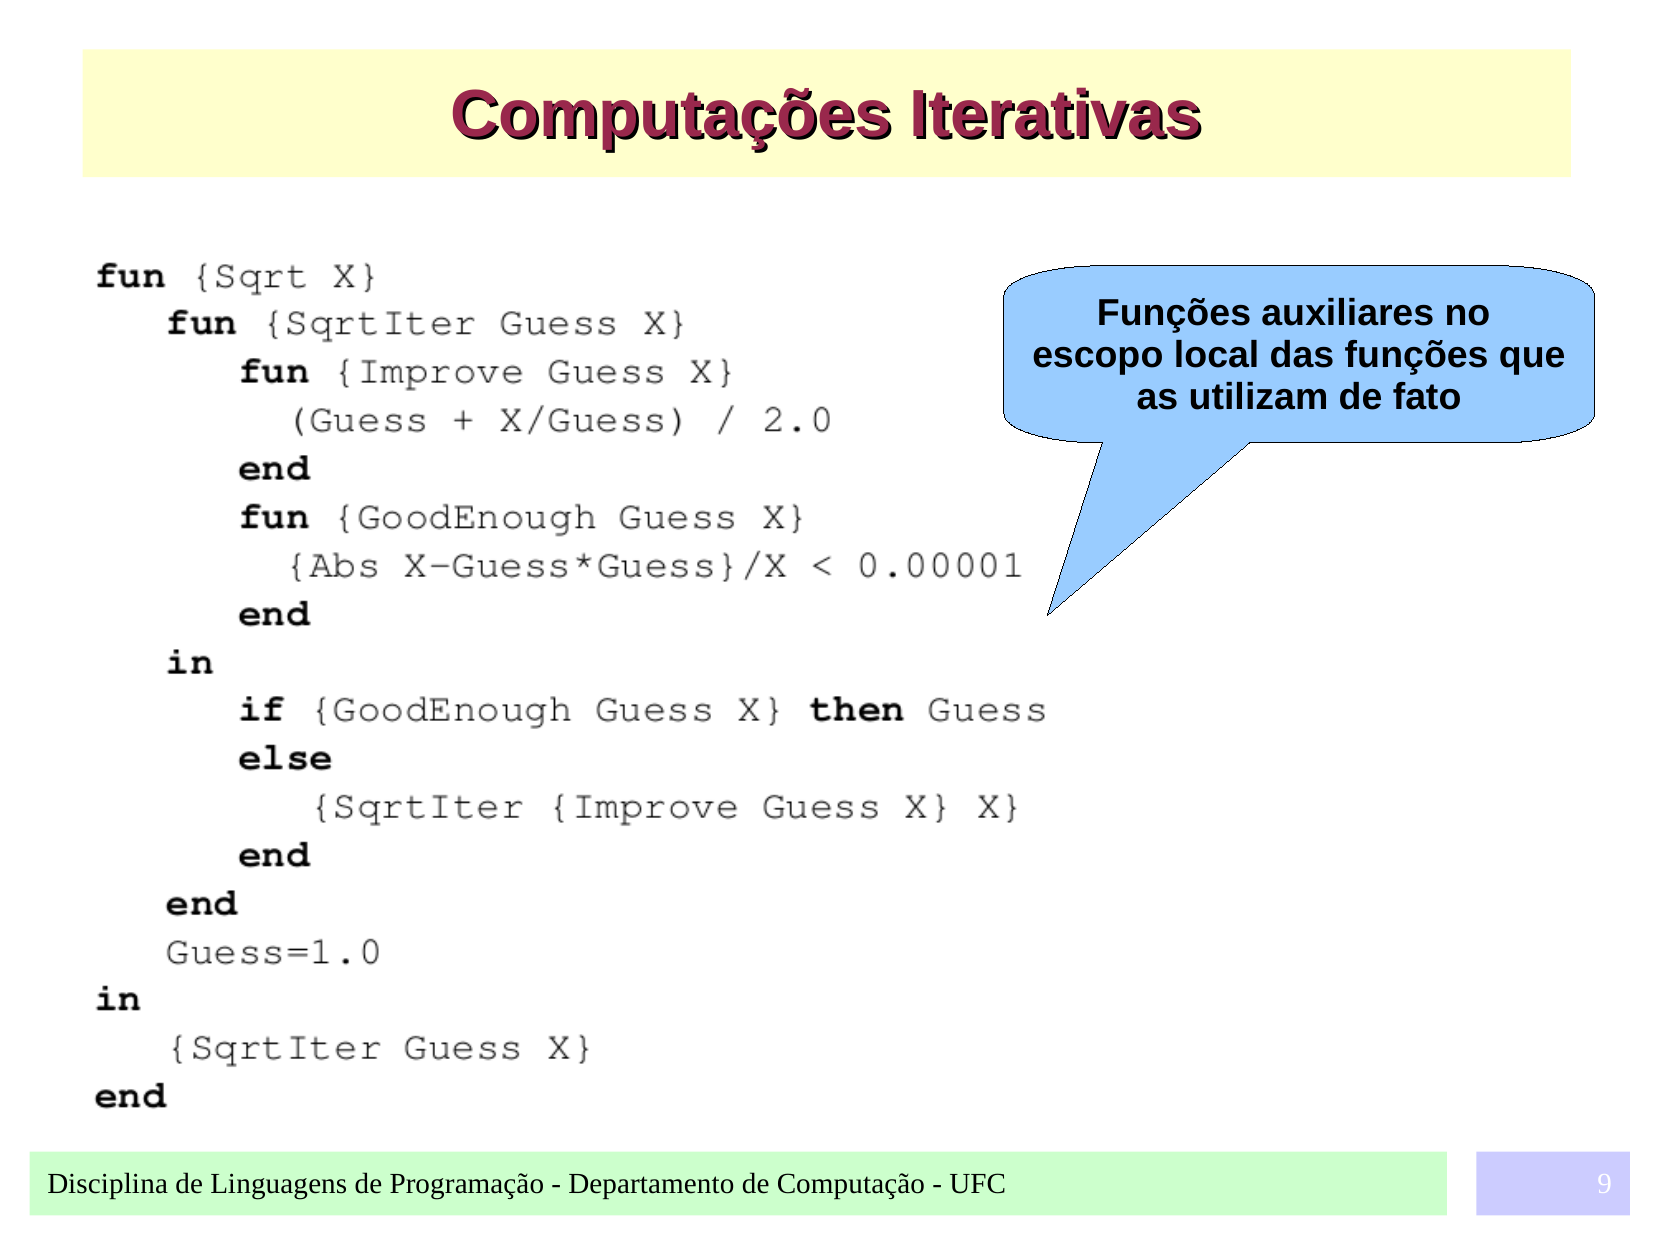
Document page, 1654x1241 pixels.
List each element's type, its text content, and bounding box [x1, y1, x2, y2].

picture [88, 247, 1053, 1114]
title Computações Iterativas [82, 49, 1571, 178]
text_box Funções auxiliares no escopo local das funções que as utilizam de fato [1003, 265, 1595, 616]
